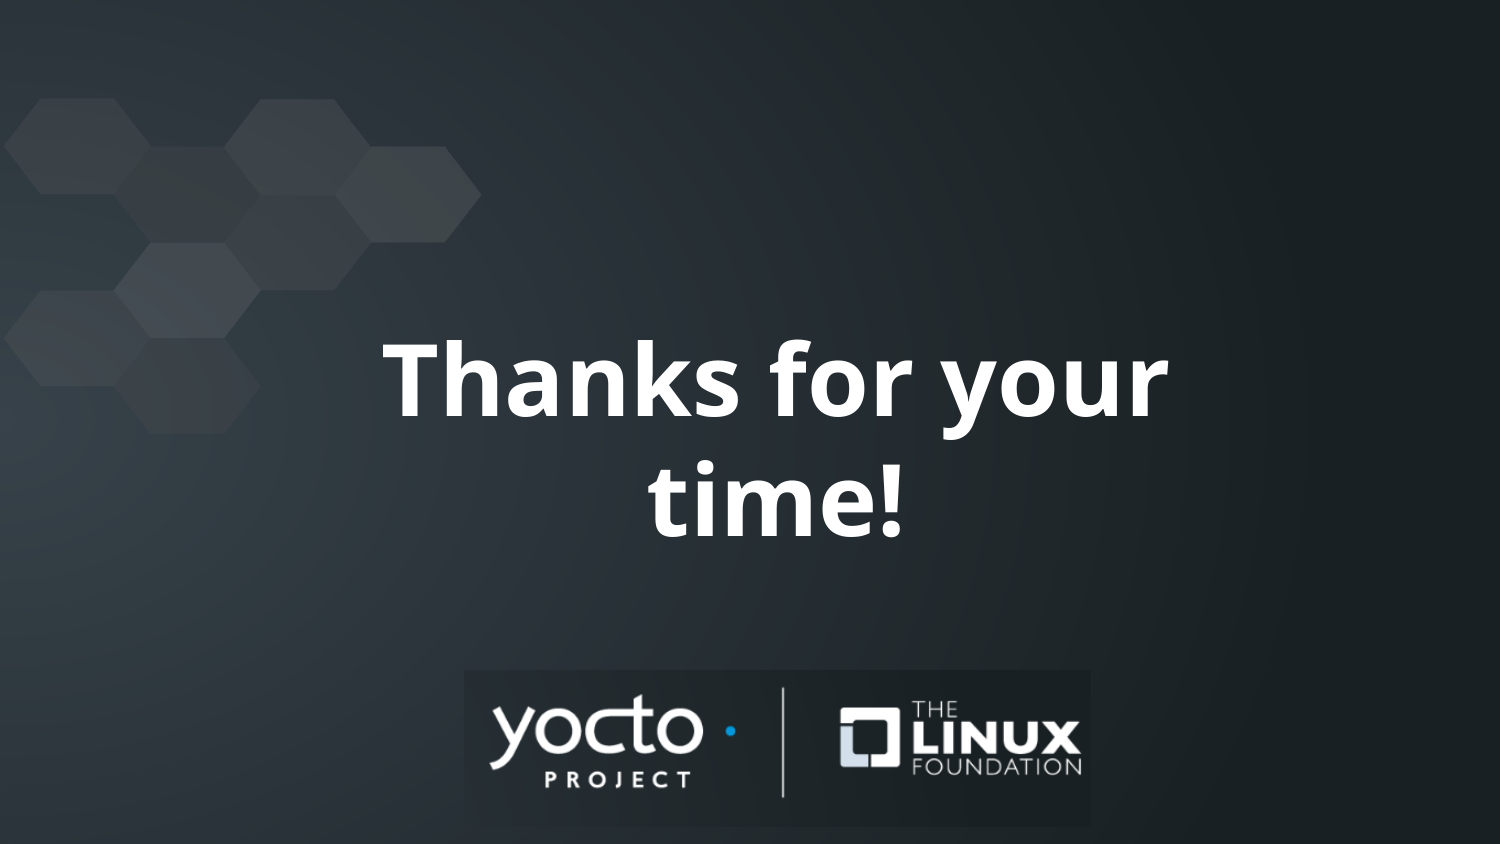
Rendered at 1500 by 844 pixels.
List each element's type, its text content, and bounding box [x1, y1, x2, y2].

title Thanks for your time! [307, 316, 1246, 527]
picture [0, 0, 1500, 844]
